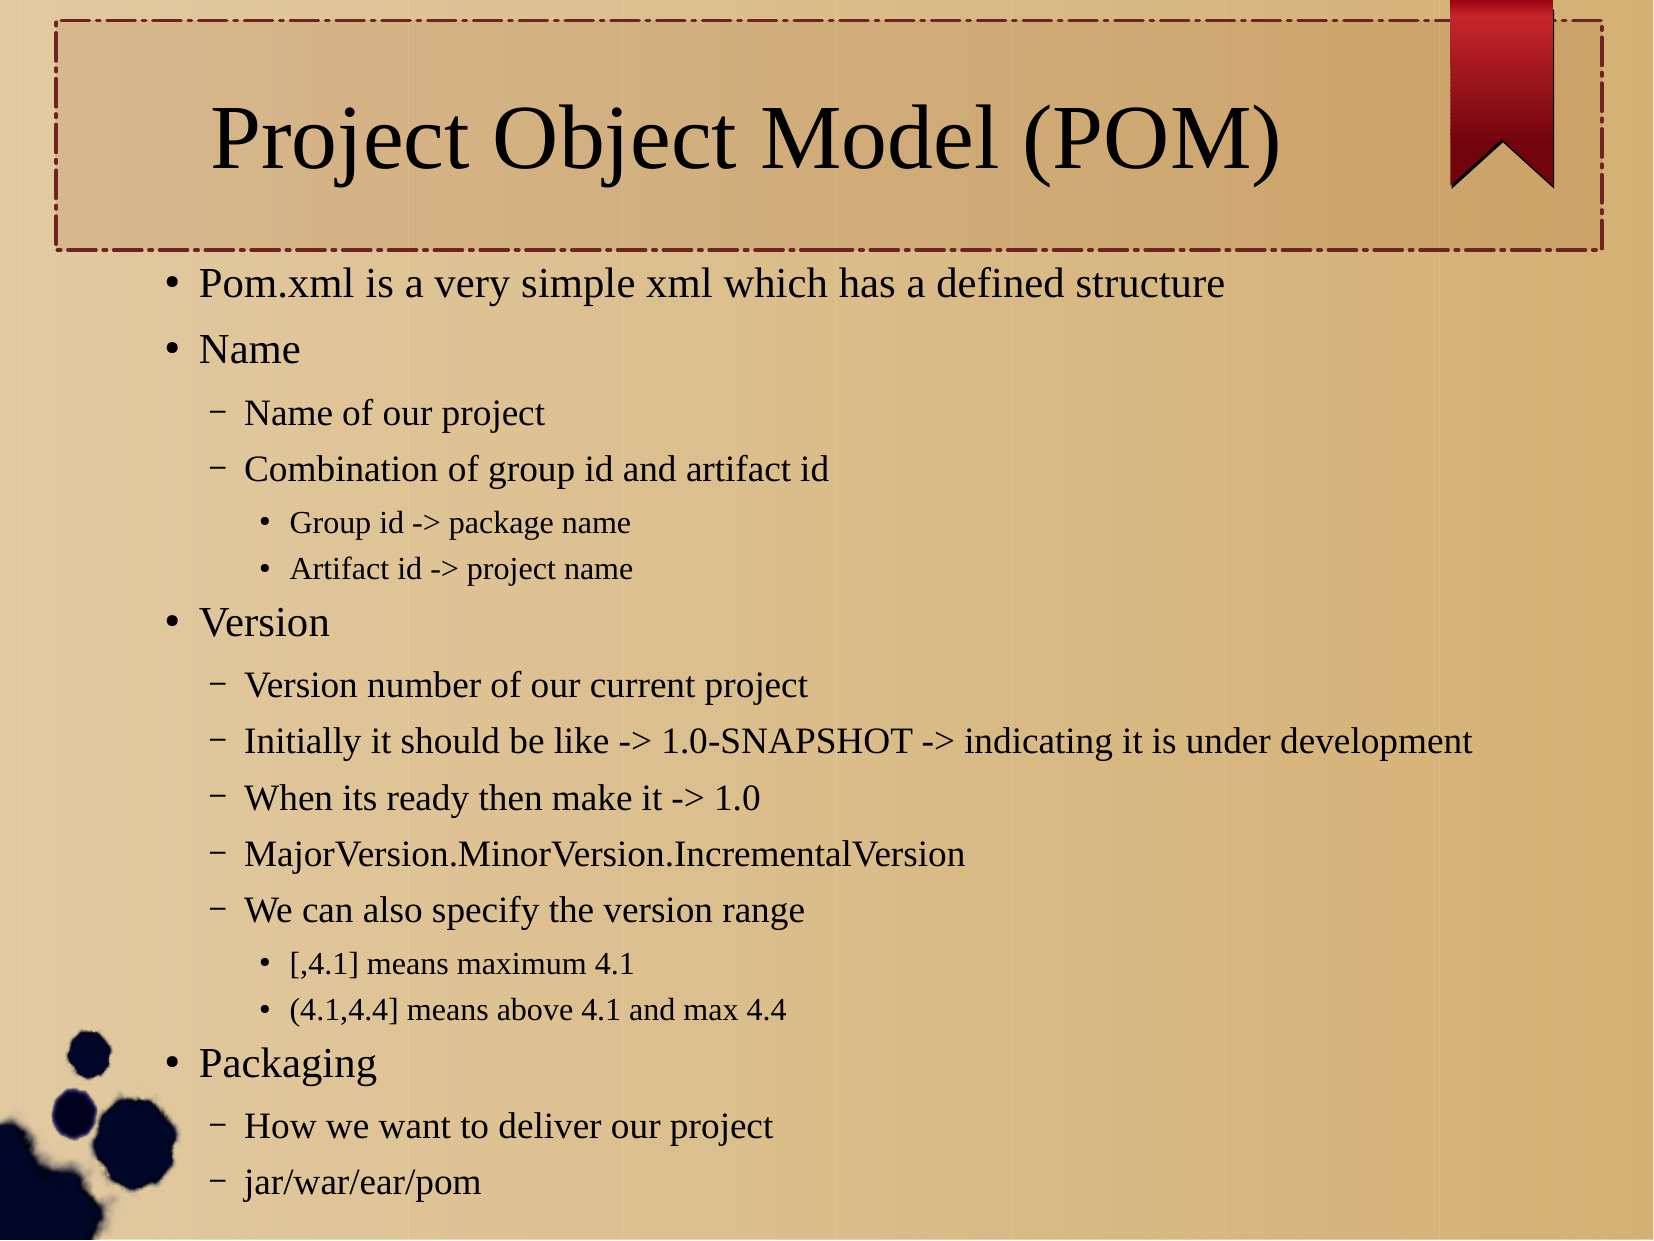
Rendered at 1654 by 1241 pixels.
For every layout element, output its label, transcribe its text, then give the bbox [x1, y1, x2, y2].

list Pom.xml is a very simple xml which has a defined structure Name Name of our project Combination of group id and artifact id Group id -> package name Artifact id -> project name Version Version number of our current project Initially it should be like -> 1.0-SNAPSHOT -> indicating it is under development When its ready then make it -> 1.0 MajorVersion.MinorVersion.IncrementalVersion We can also specify the version range [,4.1] means maximum 4.1 (4.1,4.4] means above 4.1 and max 4.4 Packaging How we want to deliver our project jar/war/ear/pom [153, 259, 1642, 1217]
title Project Object Model (POM) [82, 47, 1412, 229]
